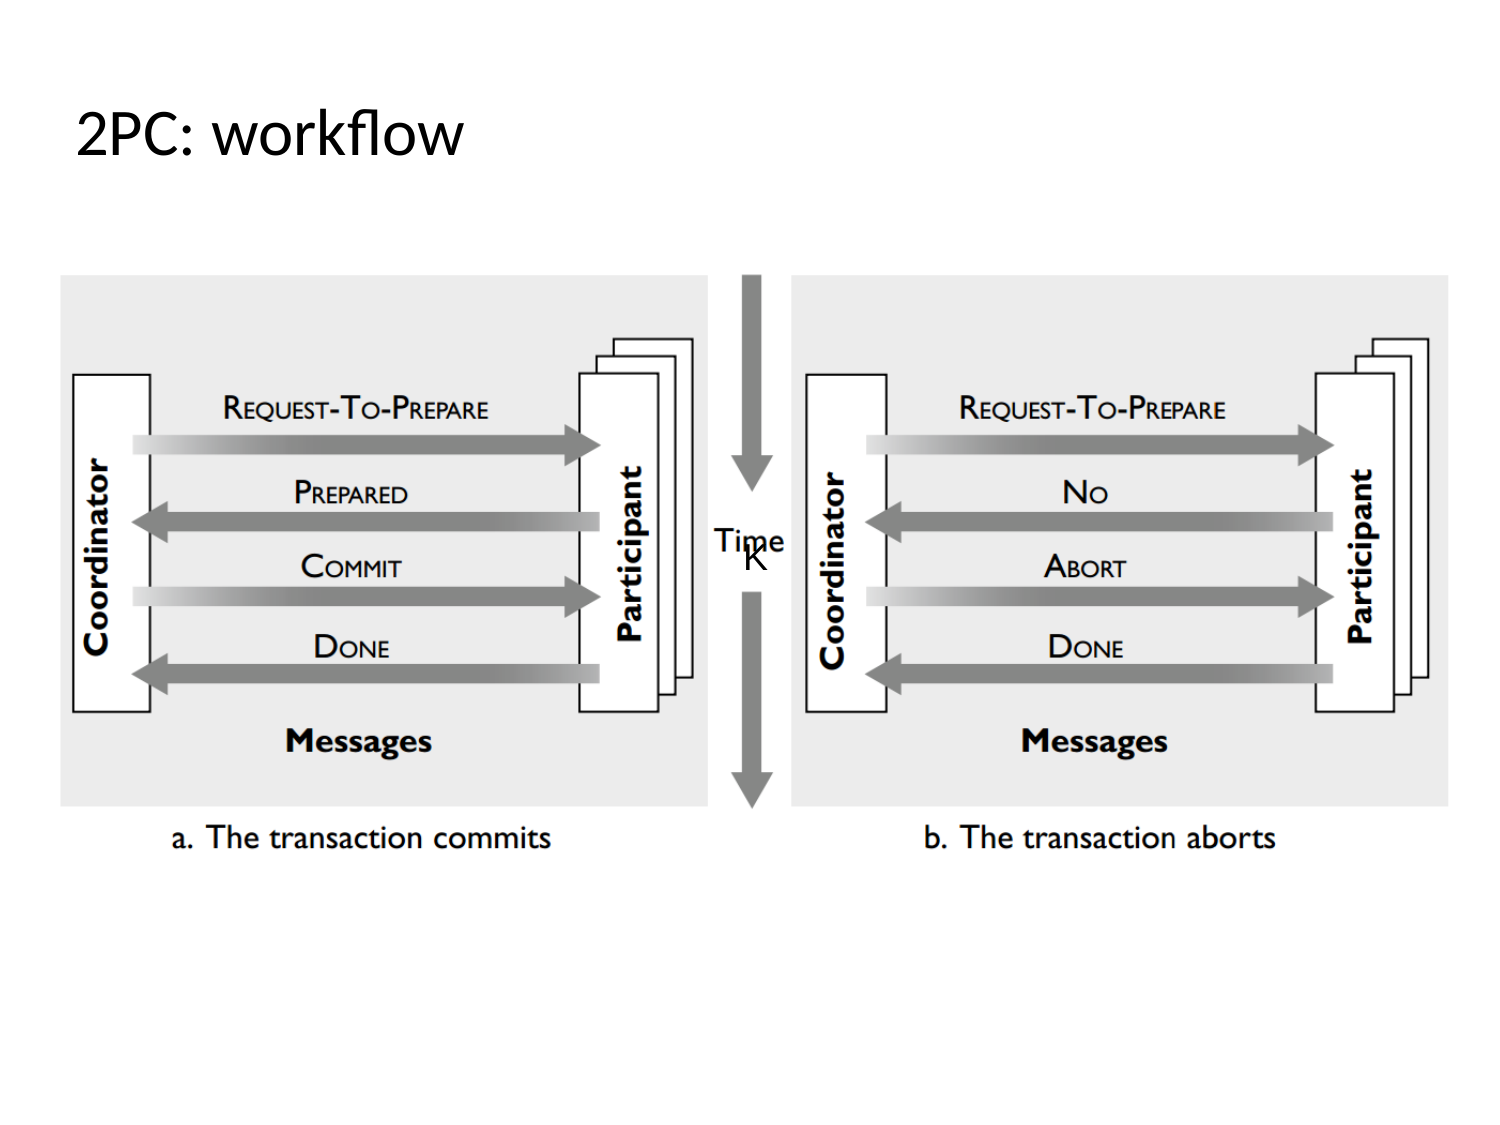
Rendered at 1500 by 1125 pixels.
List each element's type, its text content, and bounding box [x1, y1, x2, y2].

title 2PC: workflow [75, 45, 1425, 233]
picture [52, 256, 1459, 860]
